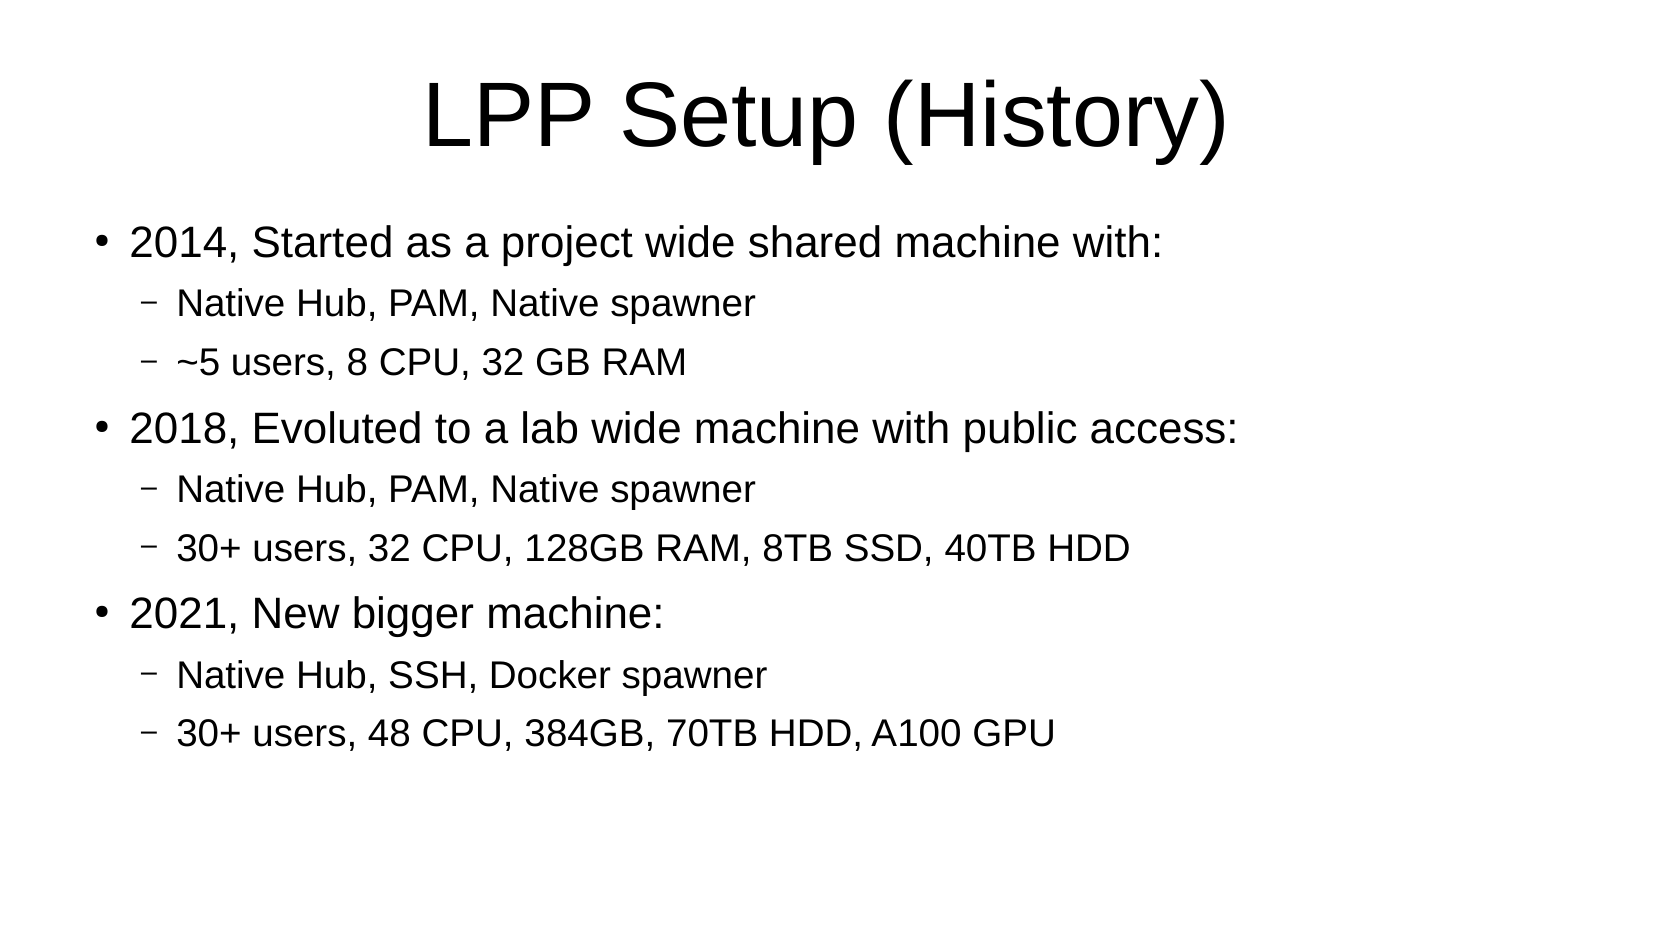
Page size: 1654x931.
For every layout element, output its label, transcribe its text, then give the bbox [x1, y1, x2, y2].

list 2014, Started as a project wide shared machine with: Native Hub, PAM, Native spawner ~5 users, 8 CPU, 32 GB RAM 2018, Evoluted to a lab wide machine with public access: Native Hub, PAM, Native spawner 30+ users, 32 CPU, 128GB RAM, 8TB SSD, 40TB HDD 2021, New bigger machine: Native Hub, SSH, Docker spawner 30+ users, 48 CPU, 384GB, 70TB HDD, A100 GPU [82, 217, 1571, 758]
title LPP Setup (History) [82, 37, 1571, 193]
